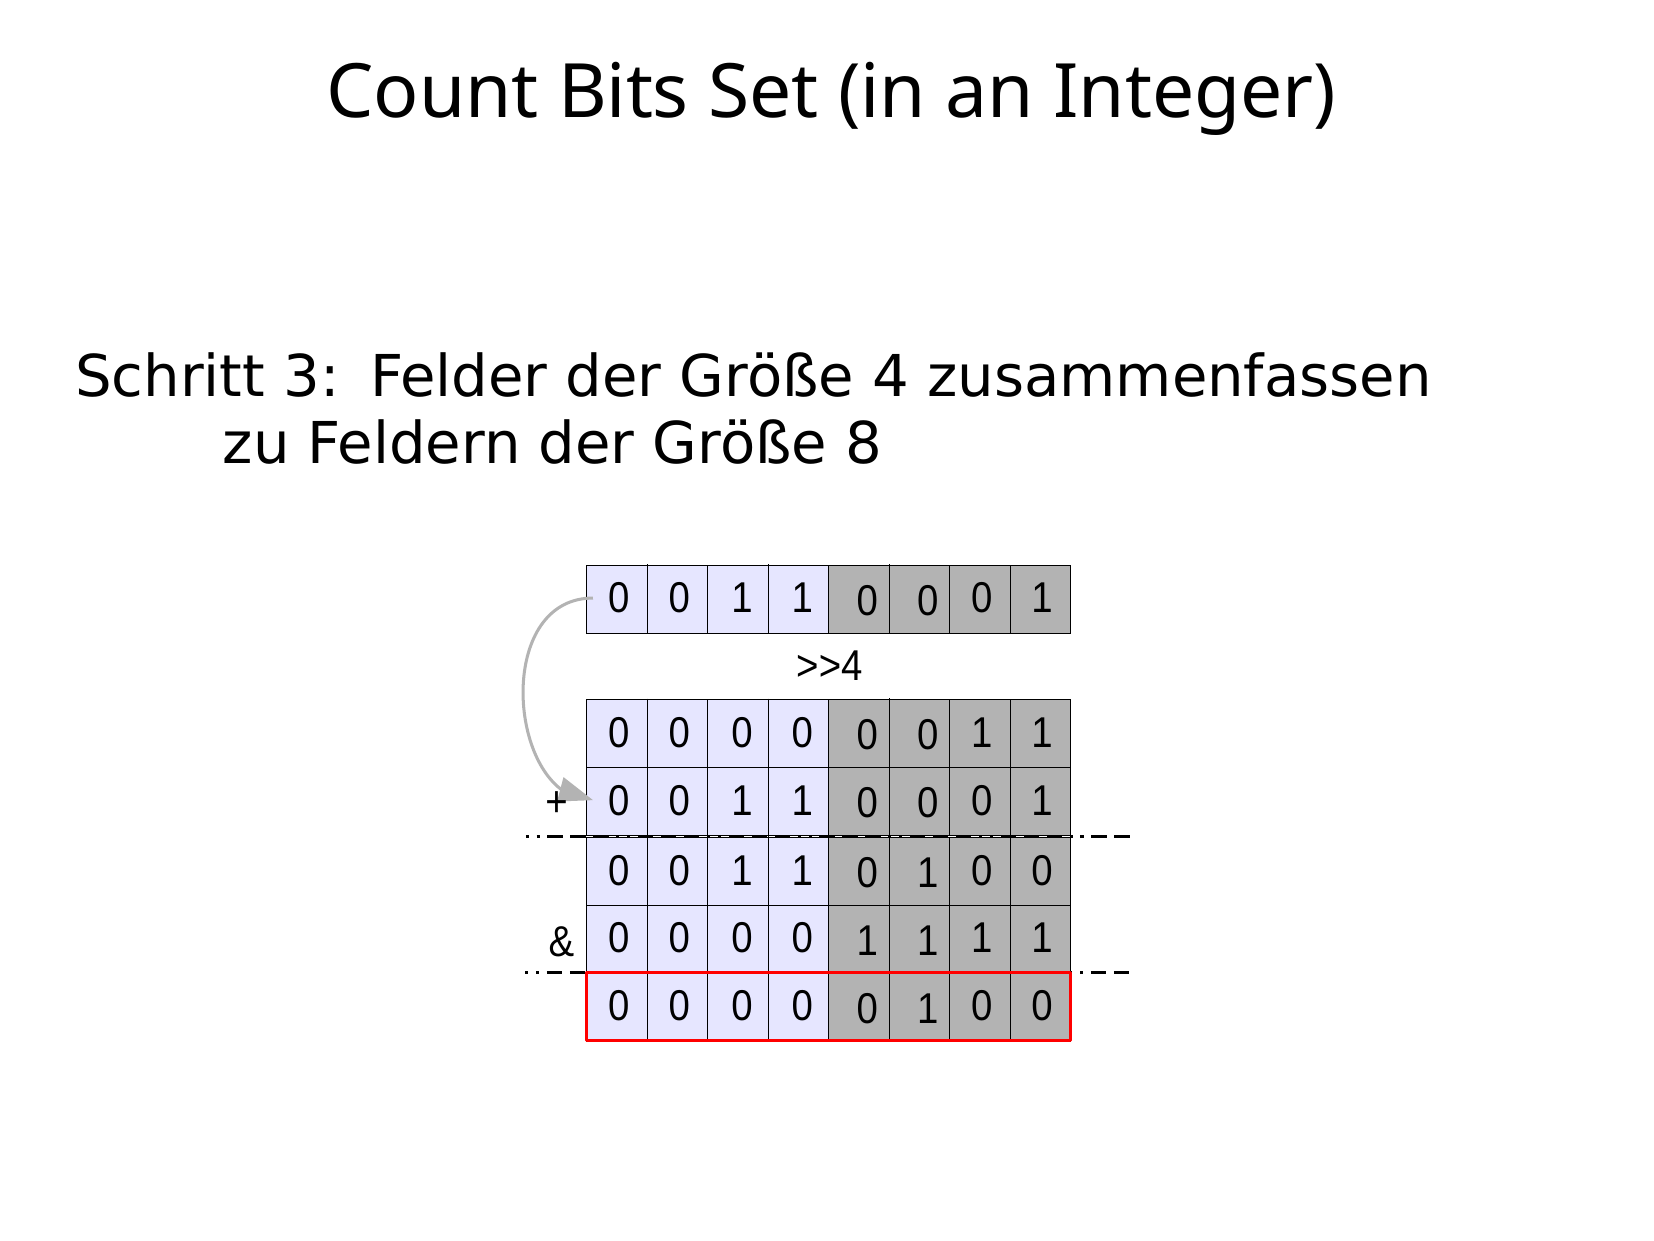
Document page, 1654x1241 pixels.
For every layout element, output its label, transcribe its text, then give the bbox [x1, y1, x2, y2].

picture [521, 564, 1133, 1042]
text_box Count Bits Set (in an Integer) [60, 29, 1603, 151]
text_box Schritt 3: Felder der Größe 4 zusammenfassen zu Feldern der Größe 8 [60, 335, 1455, 491]
